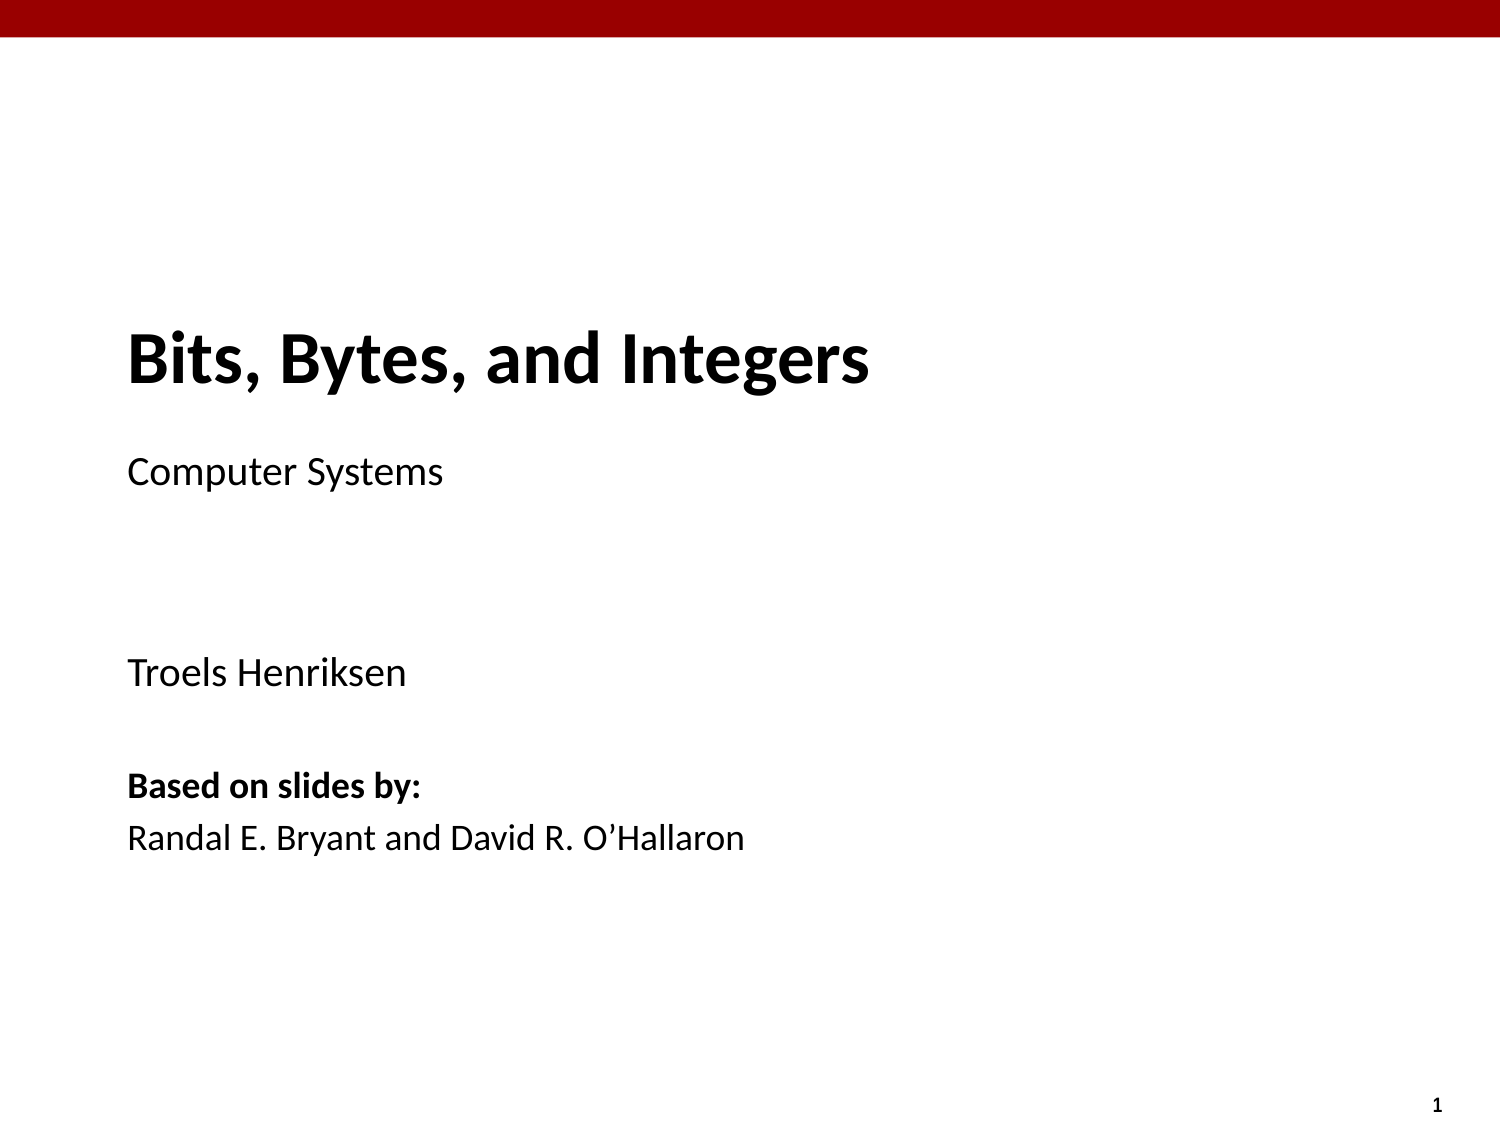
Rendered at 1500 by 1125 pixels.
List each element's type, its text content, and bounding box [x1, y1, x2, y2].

text_box Bits, Bytes, and Integers Computer Systems [112, 280, 1388, 522]
text_box Troels Henriksen Based on slides by: Randal E. Bryant and David R. O’Hallaron [112, 637, 1373, 925]
